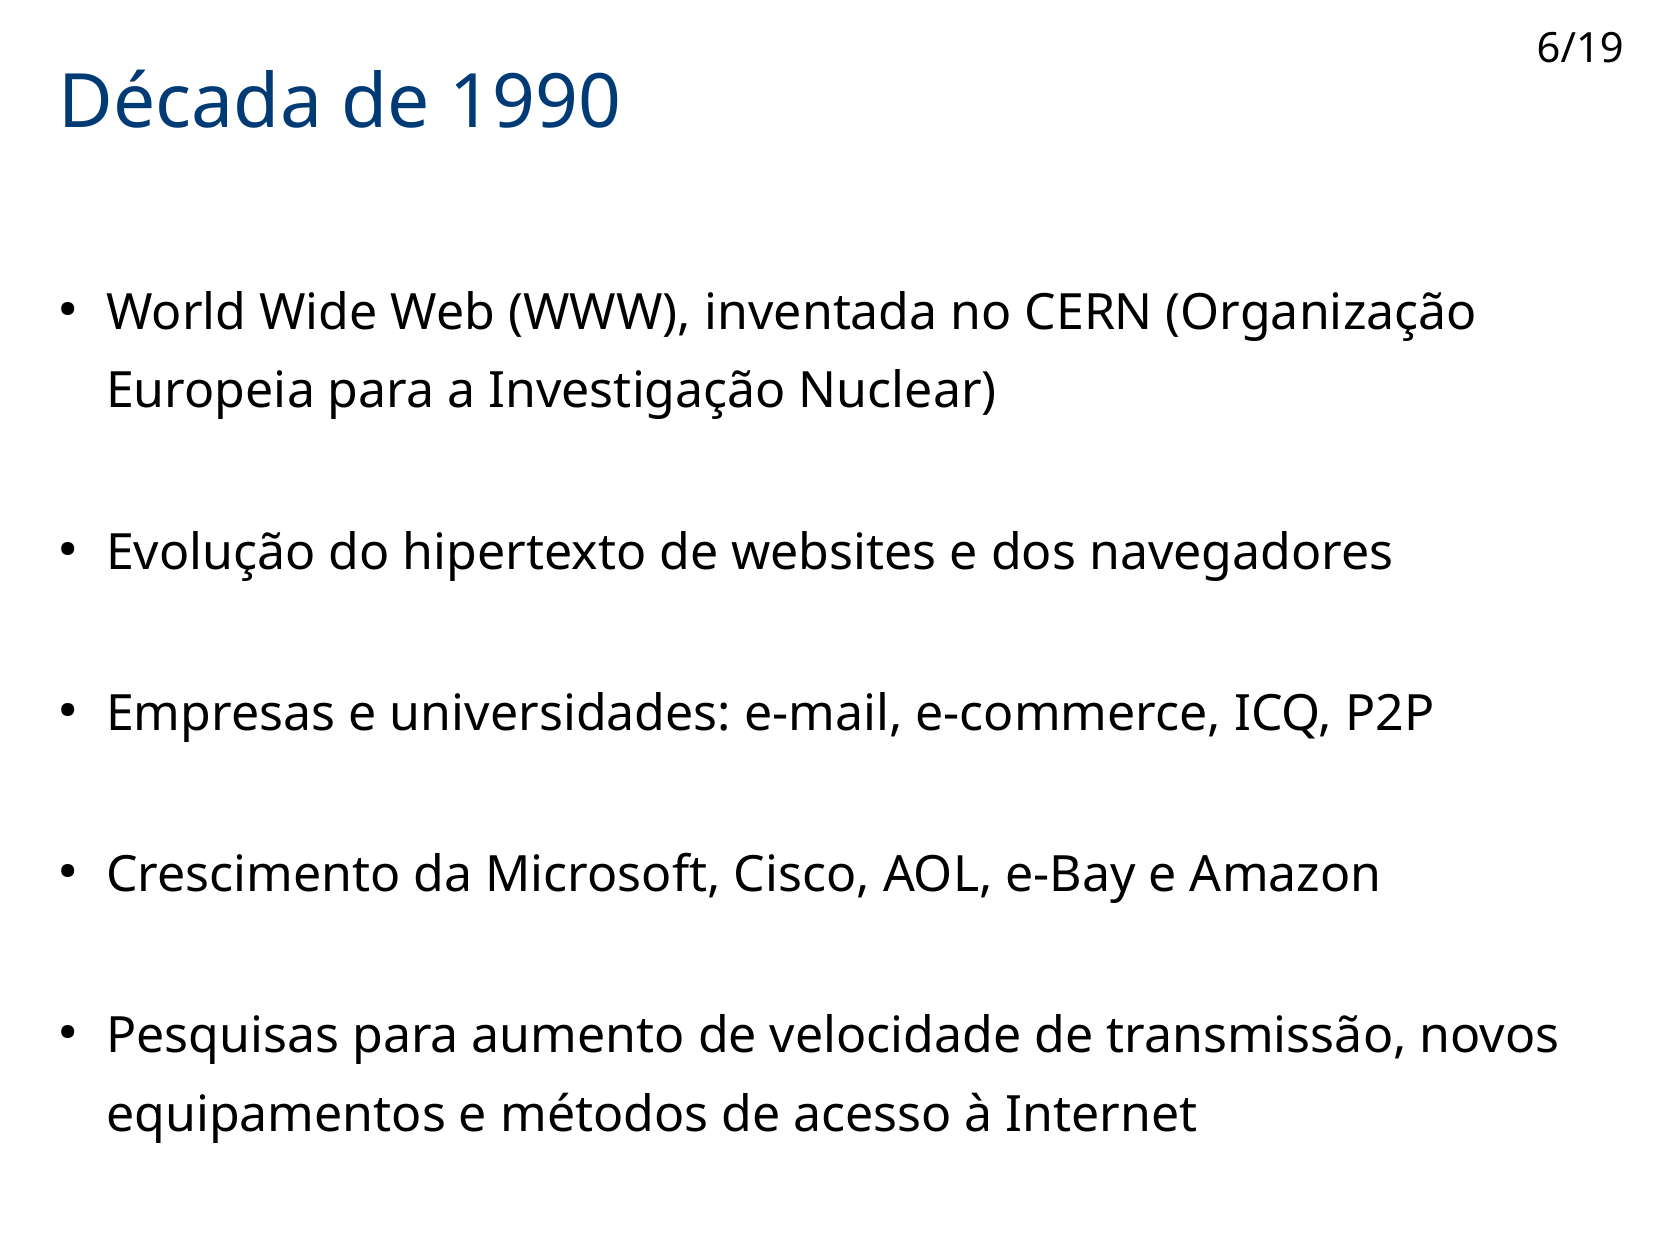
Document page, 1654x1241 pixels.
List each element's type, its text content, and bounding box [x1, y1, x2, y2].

title Década de 1990 [59, 47, 1625, 166]
list World Wide Web (WWW), inventada no CERN (Organização Europeia para a Investigação Nuclear) Evolução do hipertexto de websites e dos navegadores Empresas e universidades: e-mail, e-commerce, ICQ, P2P Crescimento da Microsoft, Cisco, AOL, e-Bay e Amazon Pesquisas para aumento de velocidade de transmissão, novos equipamentos e métodos de acesso à Internet [59, 265, 1625, 1211]
